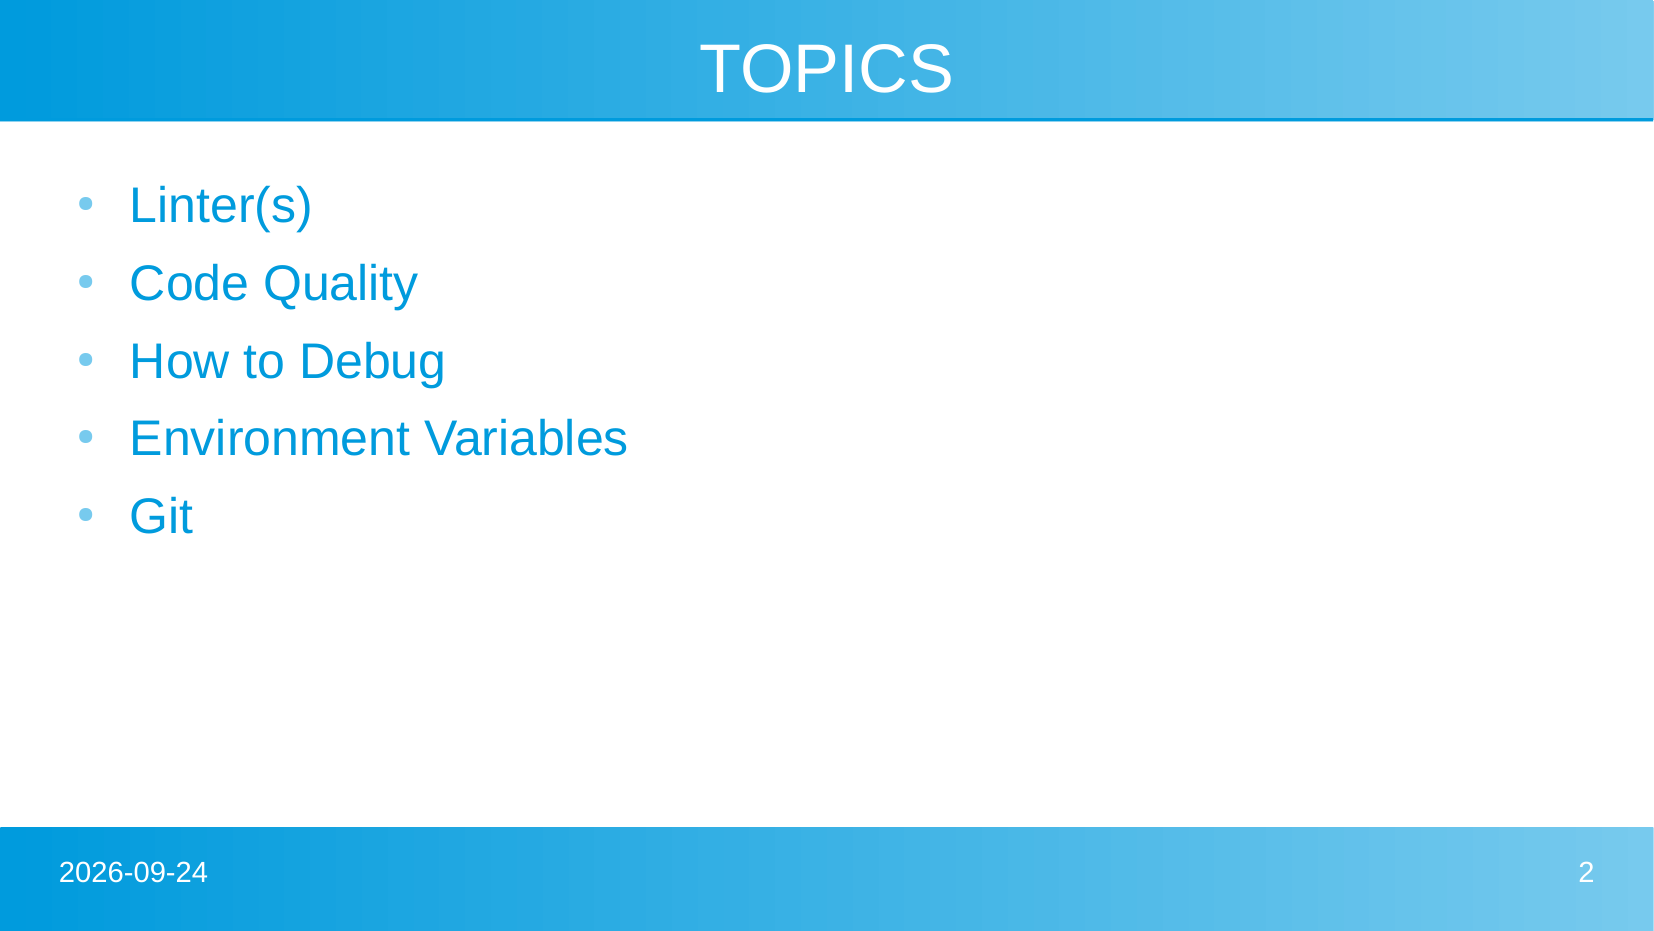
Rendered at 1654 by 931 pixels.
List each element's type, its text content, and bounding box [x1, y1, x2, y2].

title TOPICS [59, 29, 1595, 108]
list Linter(s) Code Quality How to Debug Environment Variables Git [59, 177, 1595, 768]
